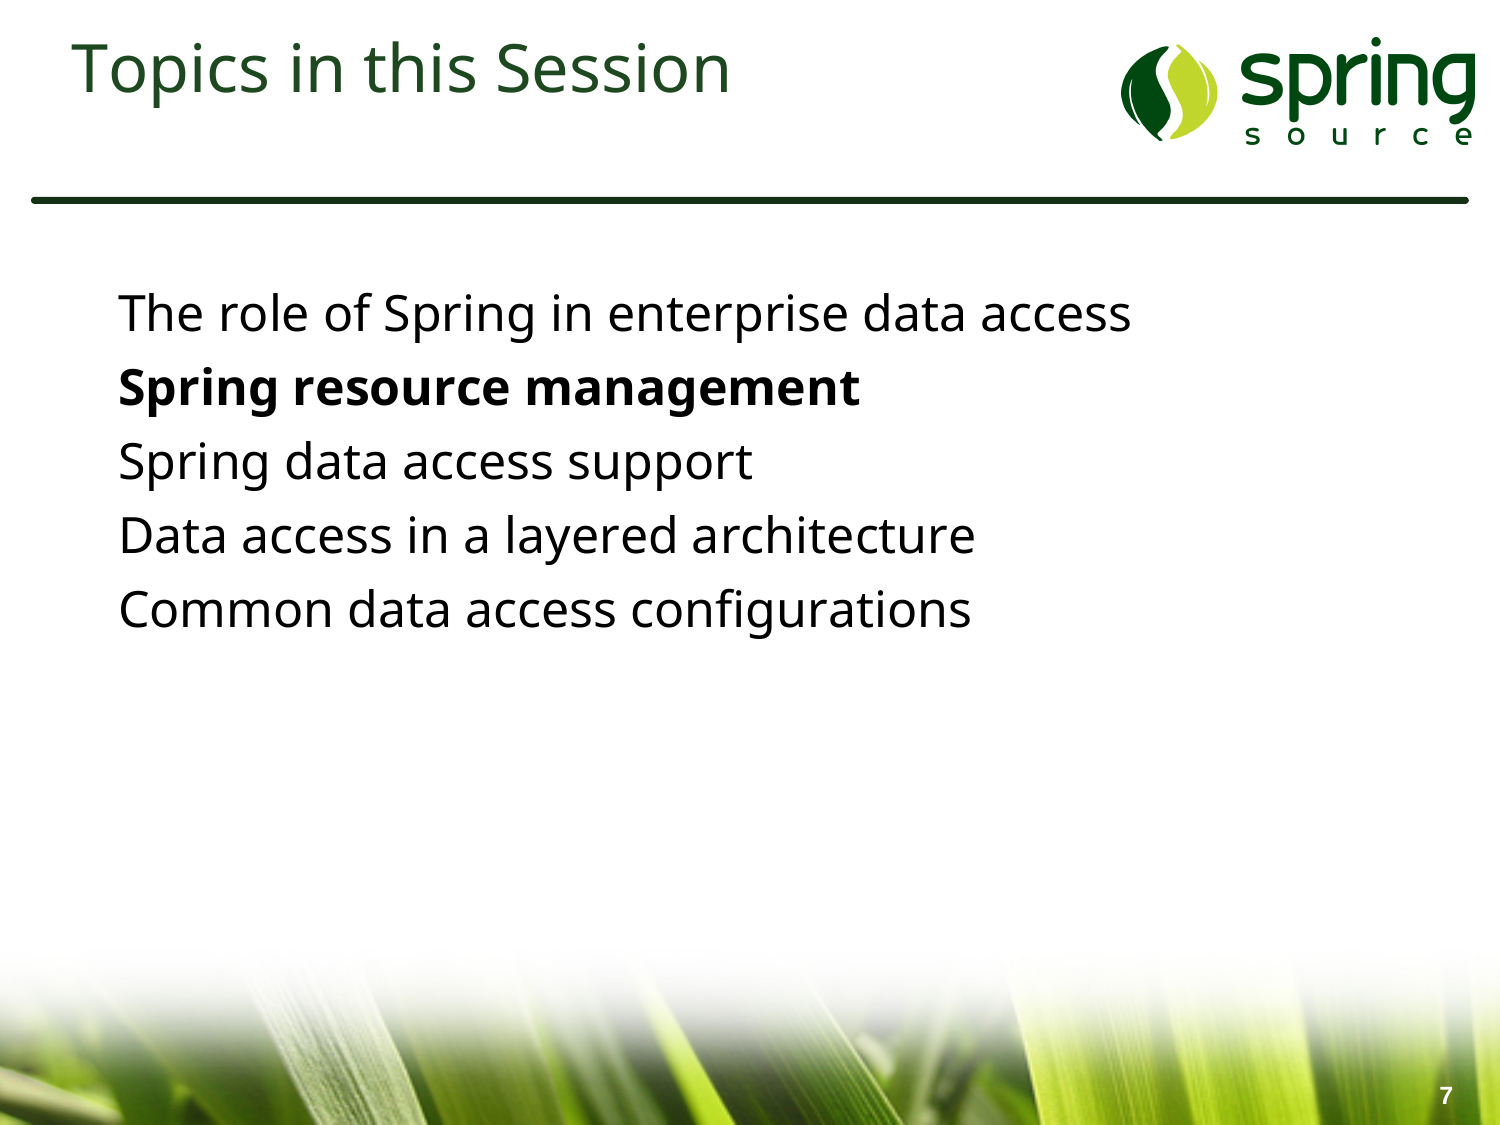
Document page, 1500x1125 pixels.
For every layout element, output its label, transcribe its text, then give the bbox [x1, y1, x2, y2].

list The role of Spring in enterprise data access Spring resource management Spring data access support Data access in a layered architecture Common data access configurations [103, 275, 1394, 938]
picture [1121, 37, 1475, 145]
title Topics in this Session [56, 13, 1089, 176]
picture [0, 944, 1500, 1125]
